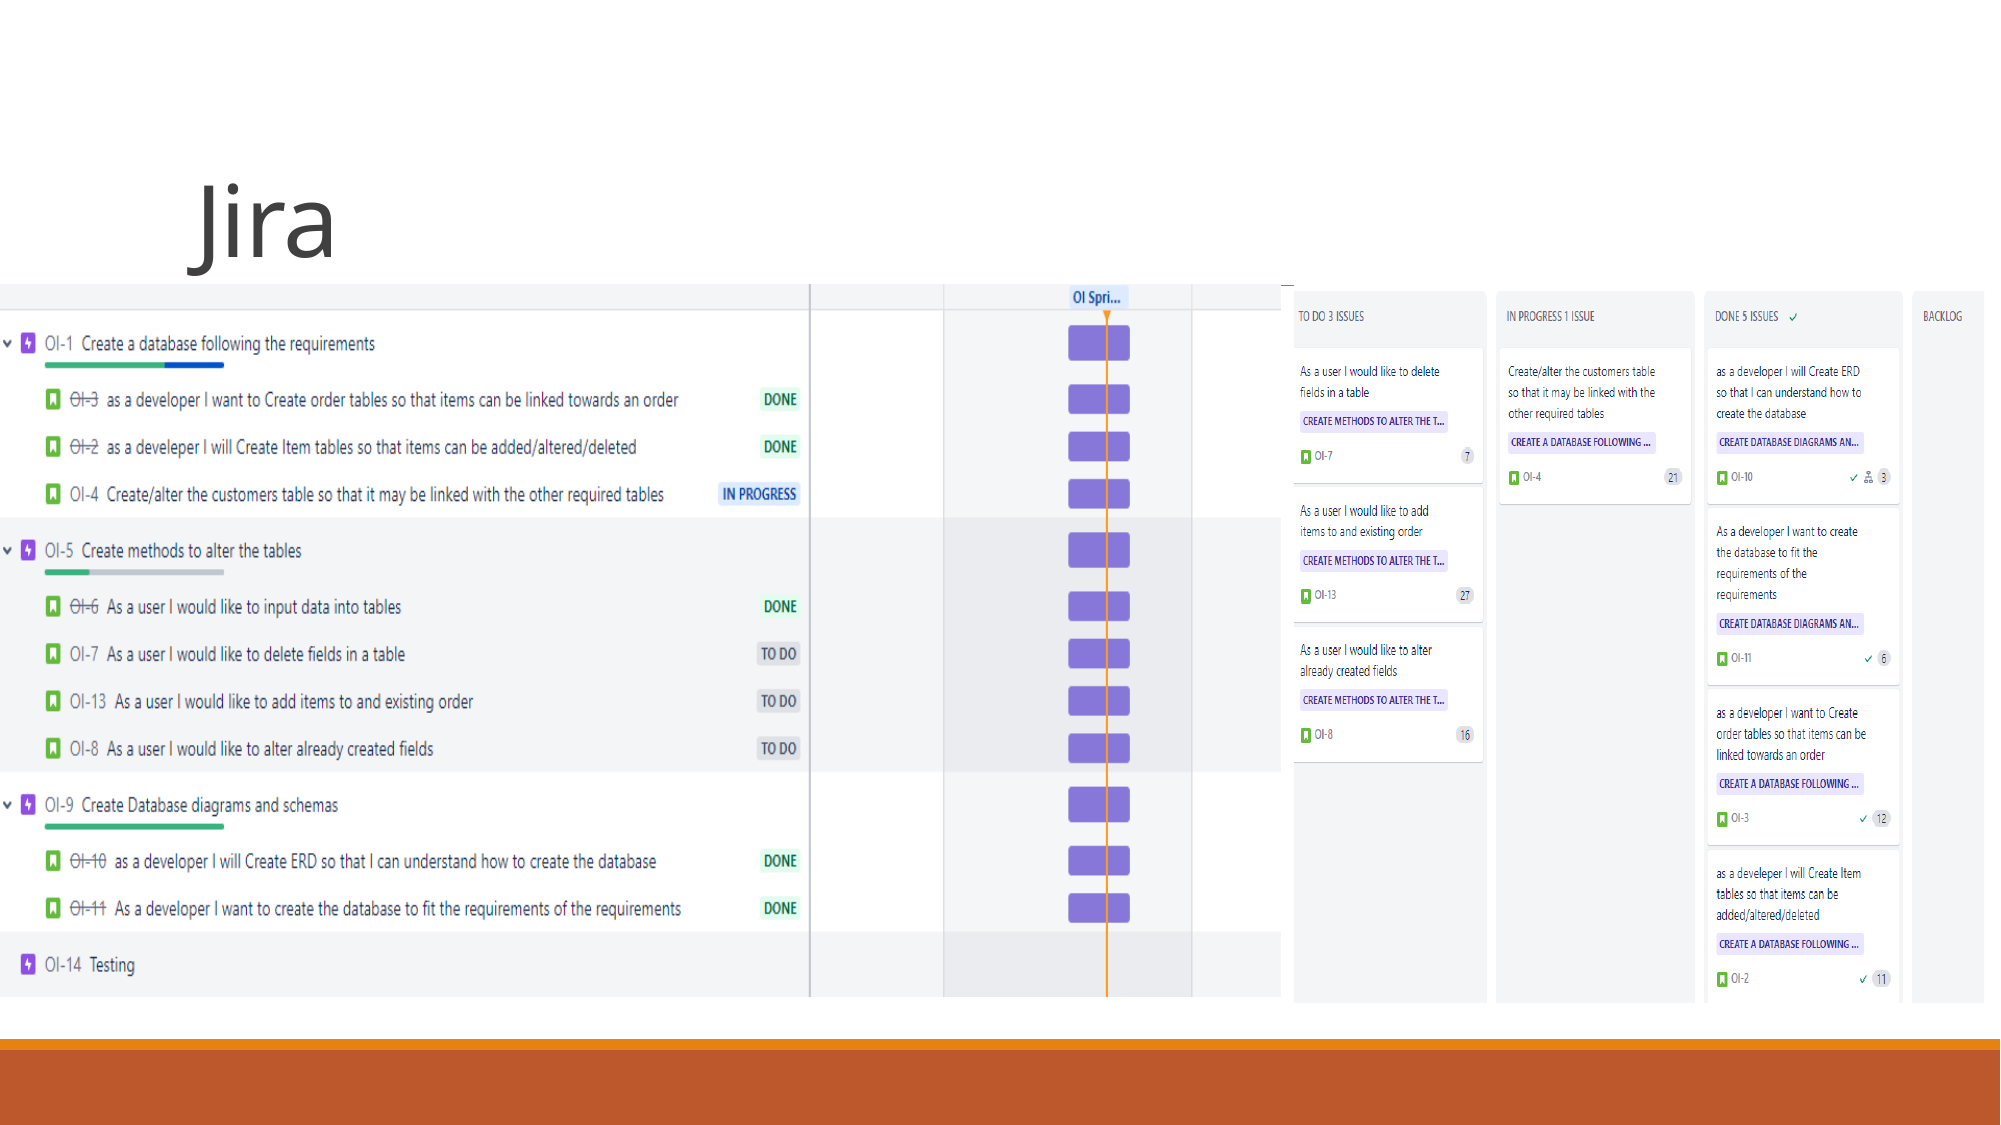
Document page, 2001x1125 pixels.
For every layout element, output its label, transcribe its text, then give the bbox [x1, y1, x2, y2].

picture [1293, 271, 1985, 1003]
title Jira [180, 47, 1831, 286]
picture [0, 285, 1281, 997]
